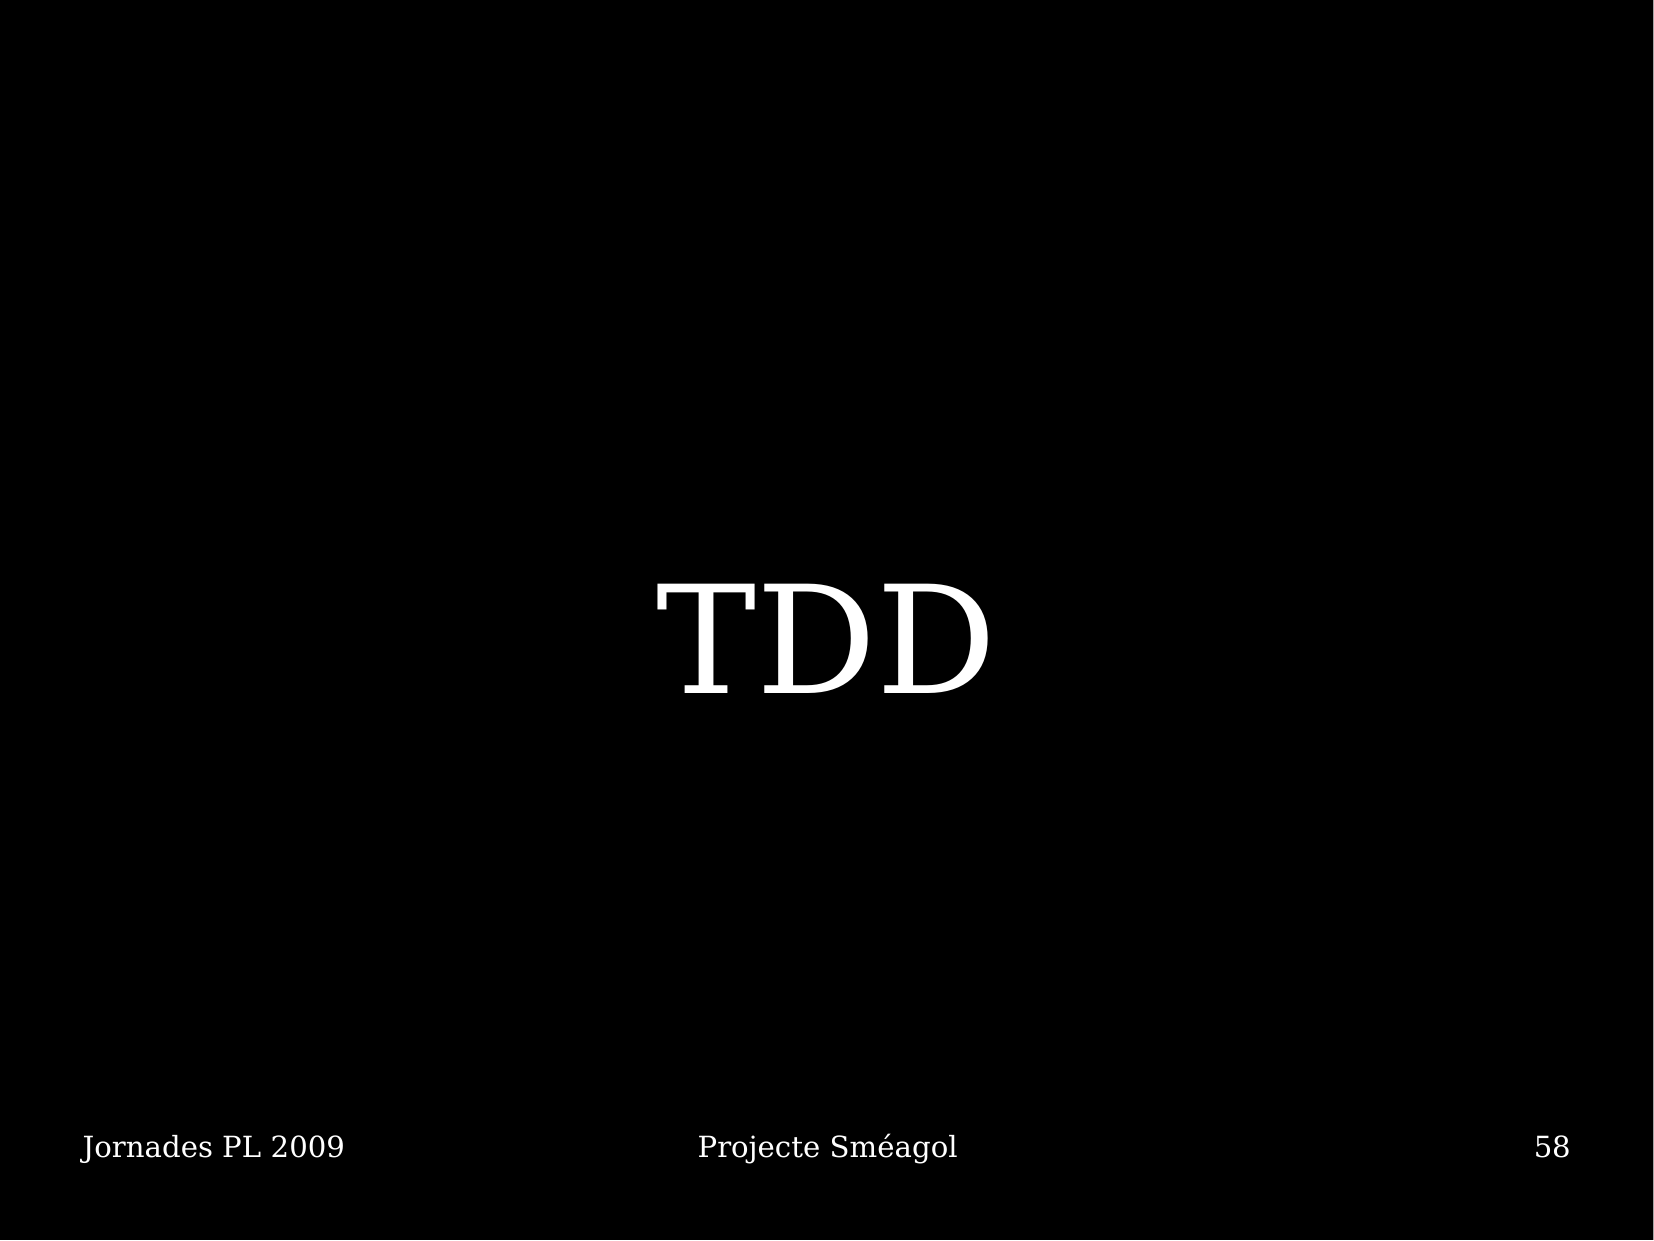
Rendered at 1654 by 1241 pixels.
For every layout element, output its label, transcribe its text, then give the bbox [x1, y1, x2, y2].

title TDD [82, 116, 1571, 1124]
